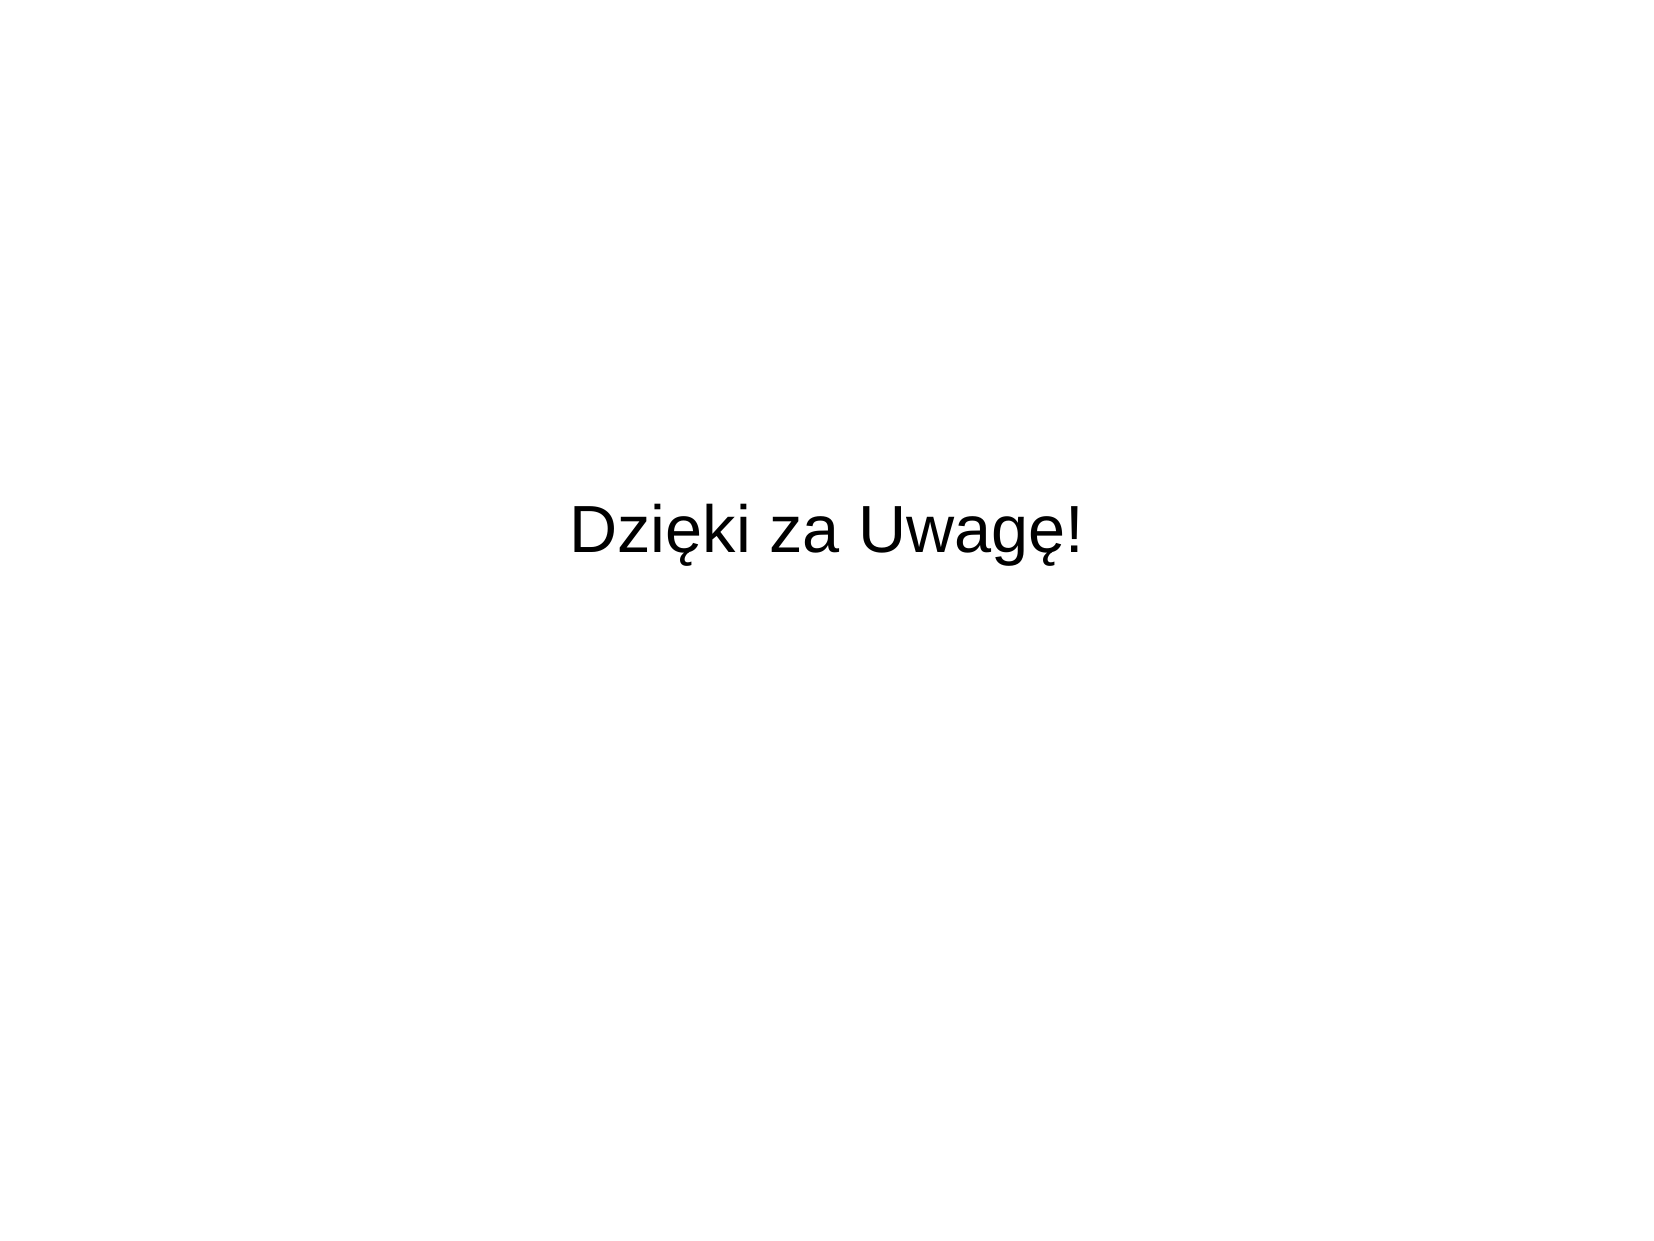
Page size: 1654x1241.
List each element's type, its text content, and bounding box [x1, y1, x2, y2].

subtitle Dzięki za Uwagę! [82, 49, 1571, 1010]
